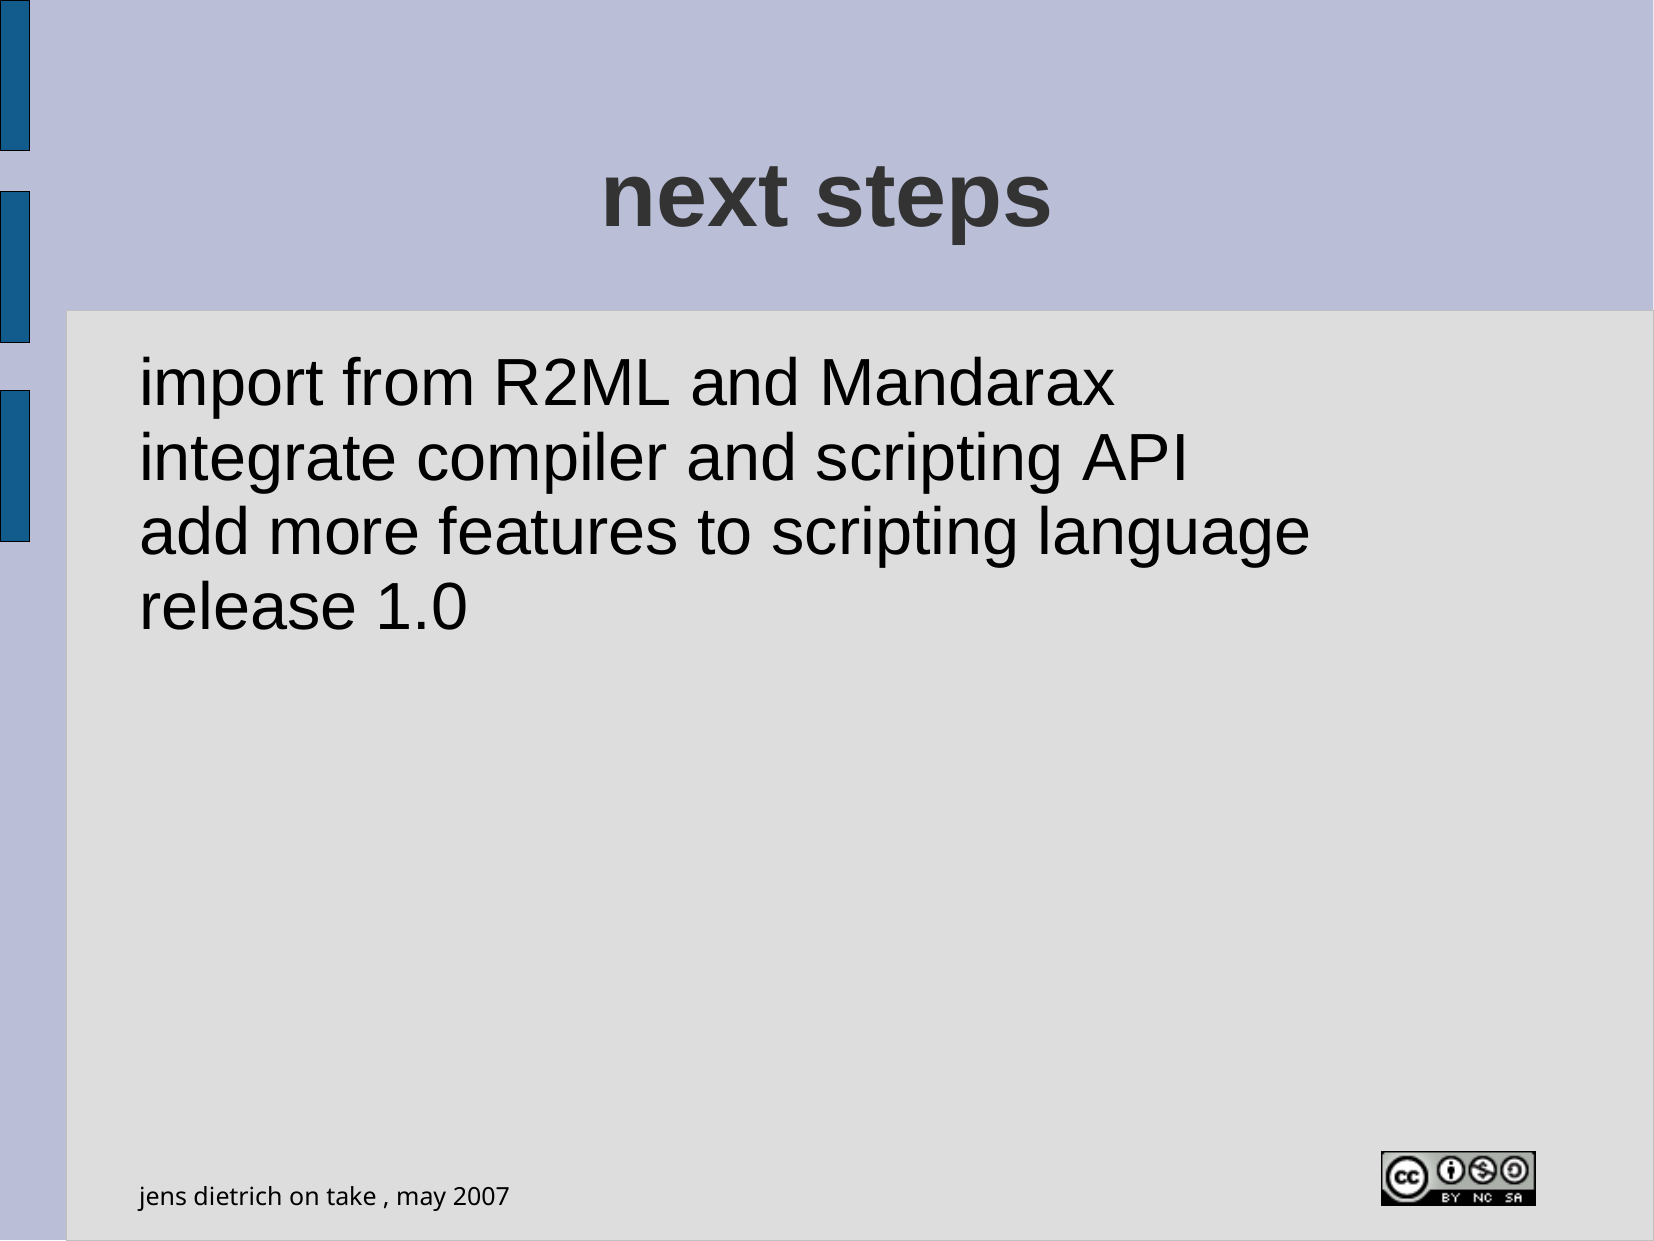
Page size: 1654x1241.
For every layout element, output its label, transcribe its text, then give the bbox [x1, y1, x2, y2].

picture [1381, 1151, 1536, 1206]
title next steps [121, 91, 1534, 299]
list import from R2ML and Mandarax integrate compiler and scripting API add more features to scripting language release 1.0 [121, 344, 1534, 1127]
